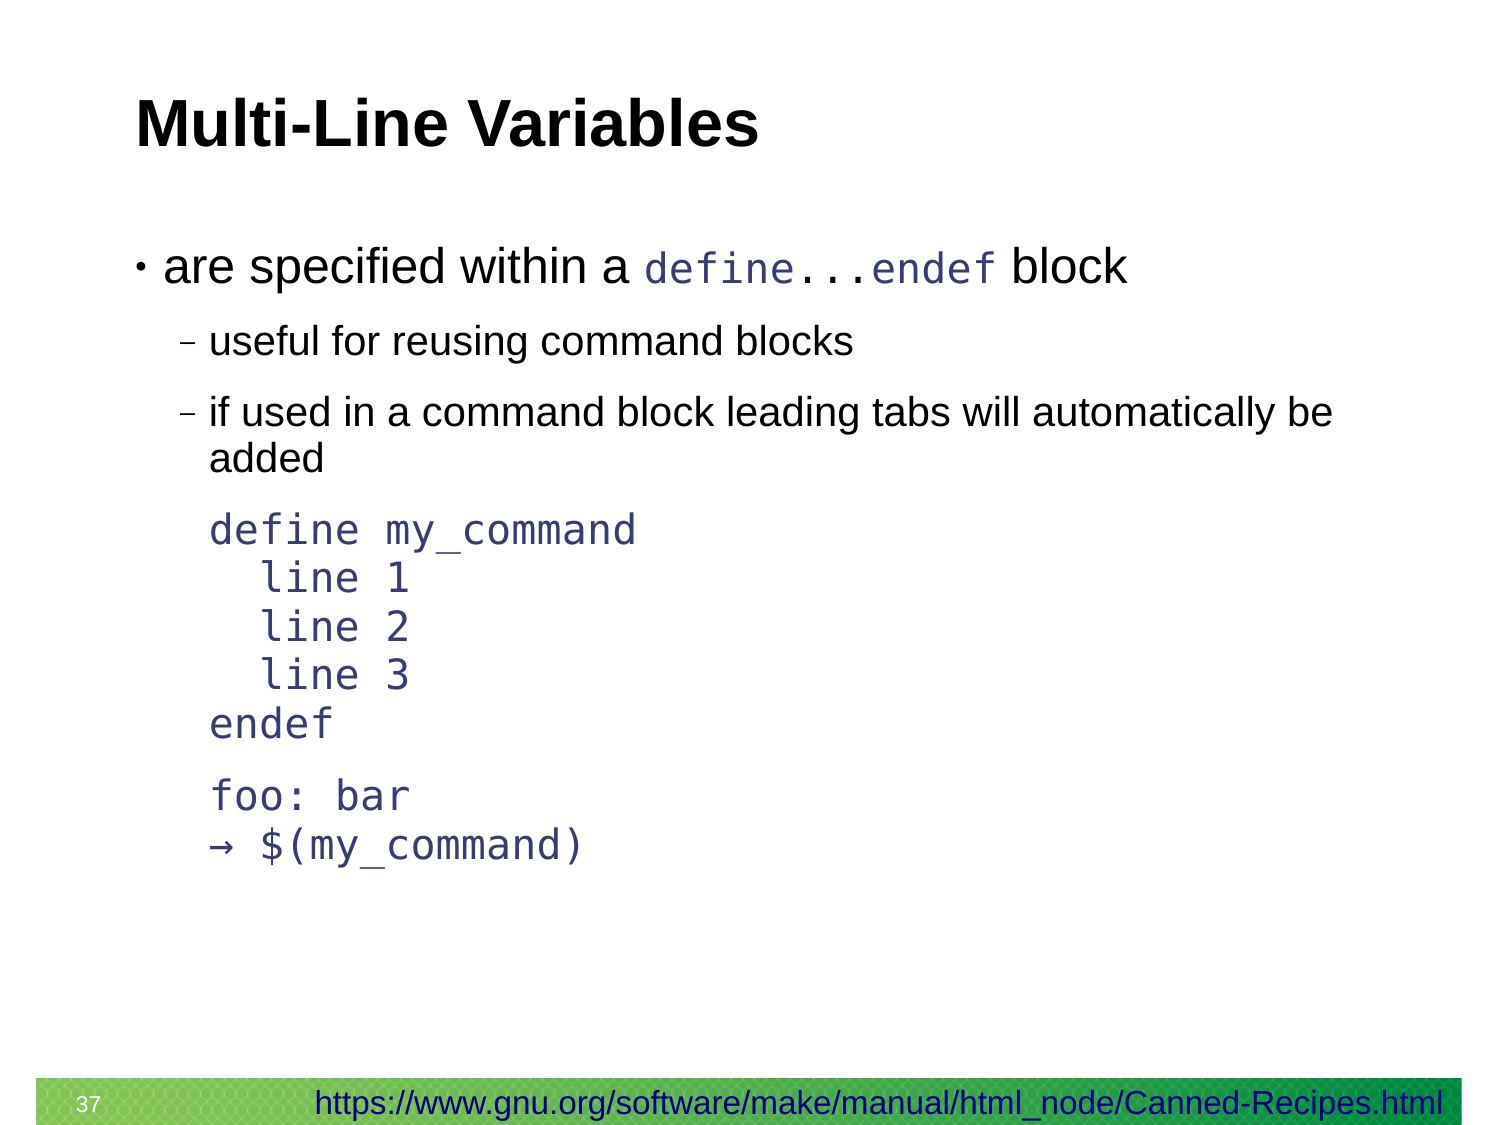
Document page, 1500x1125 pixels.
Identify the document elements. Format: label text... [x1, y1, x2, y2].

picture [36, 1078, 300, 1125]
title Multi-Line Variables [135, 41, 1372, 204]
list are specified within a define...endef block useful for reusing command blocks if used in a command block leading tabs will automatically be added define my_command line 1 line 2 line 3 endef foo: bar → $(my_command) [135, 238, 1372, 982]
text_box https://www.gnu.org/software/make/manual/html_node/Canned-Recipes.html [300, 1076, 1461, 1125]
